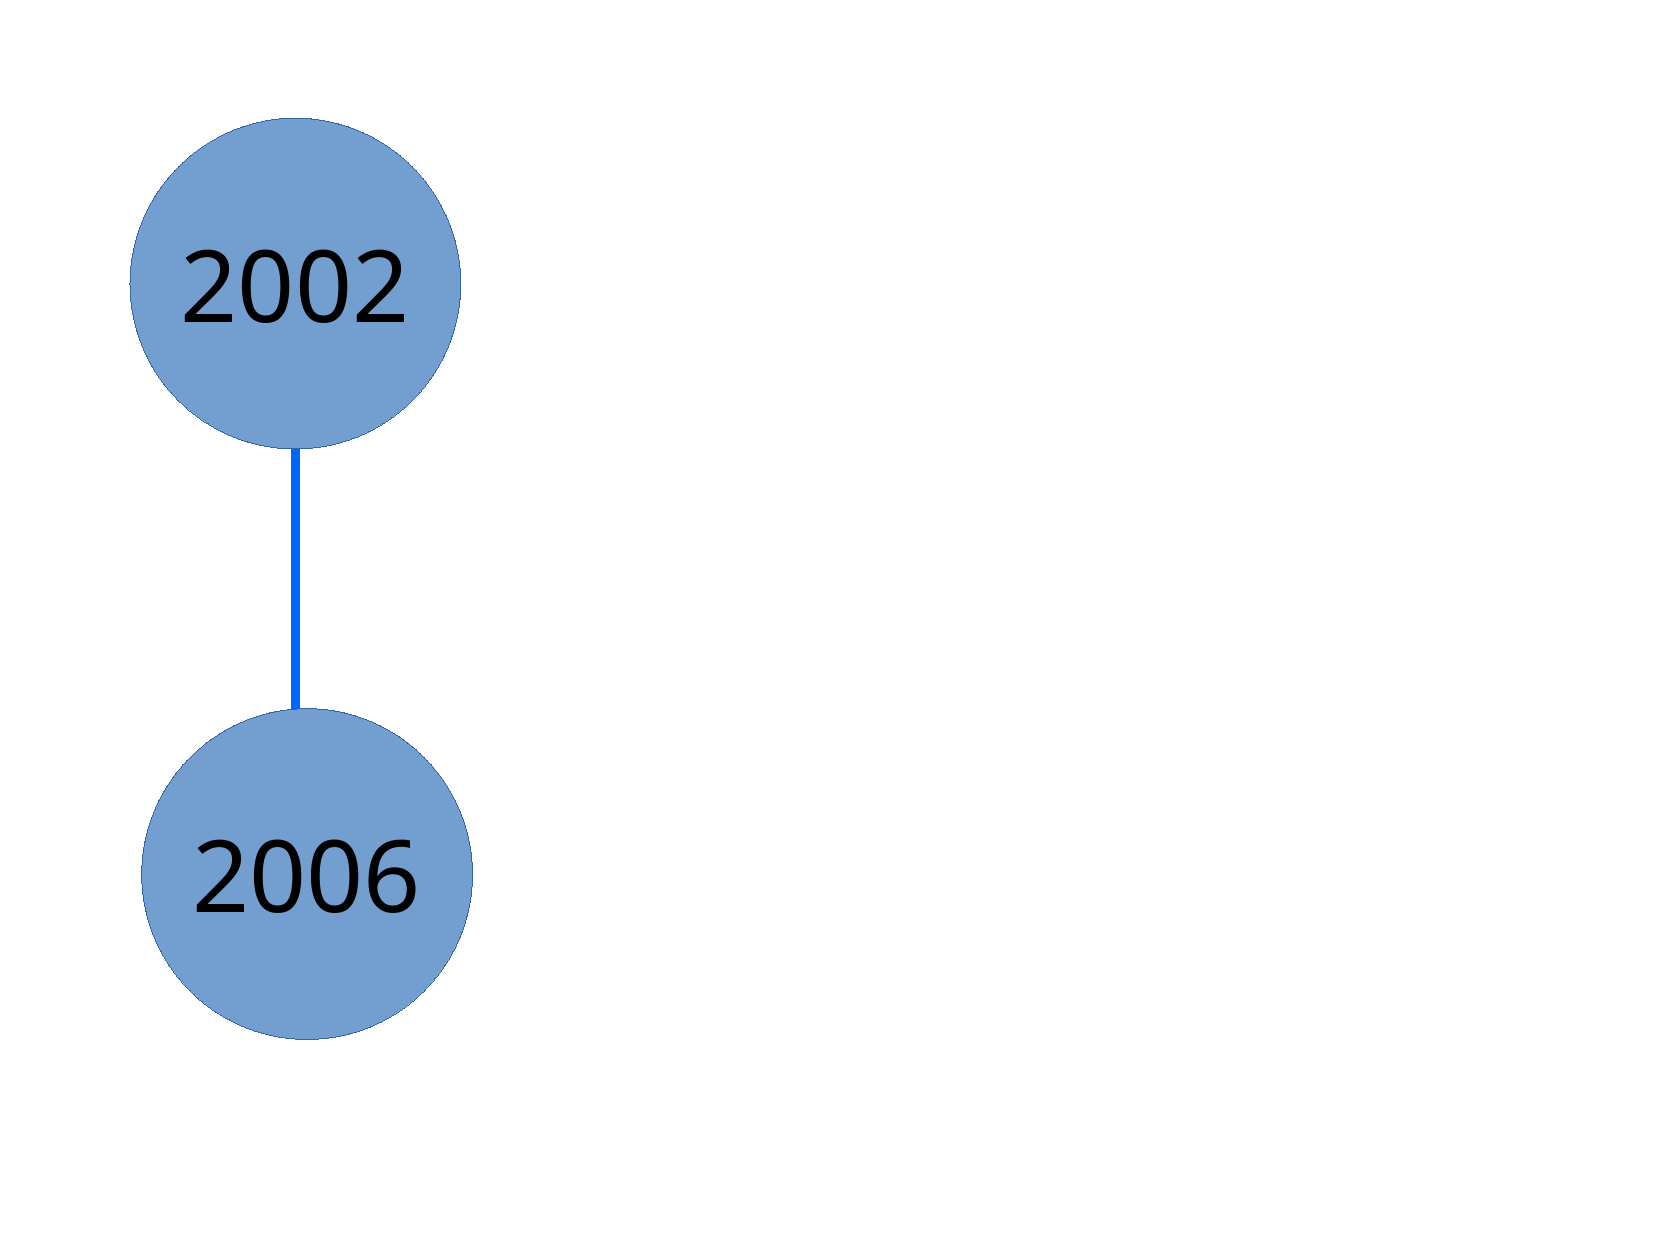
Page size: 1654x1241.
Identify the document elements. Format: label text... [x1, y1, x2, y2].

text_box 2002 [129, 118, 461, 449]
text_box 2006 [141, 708, 473, 1040]
